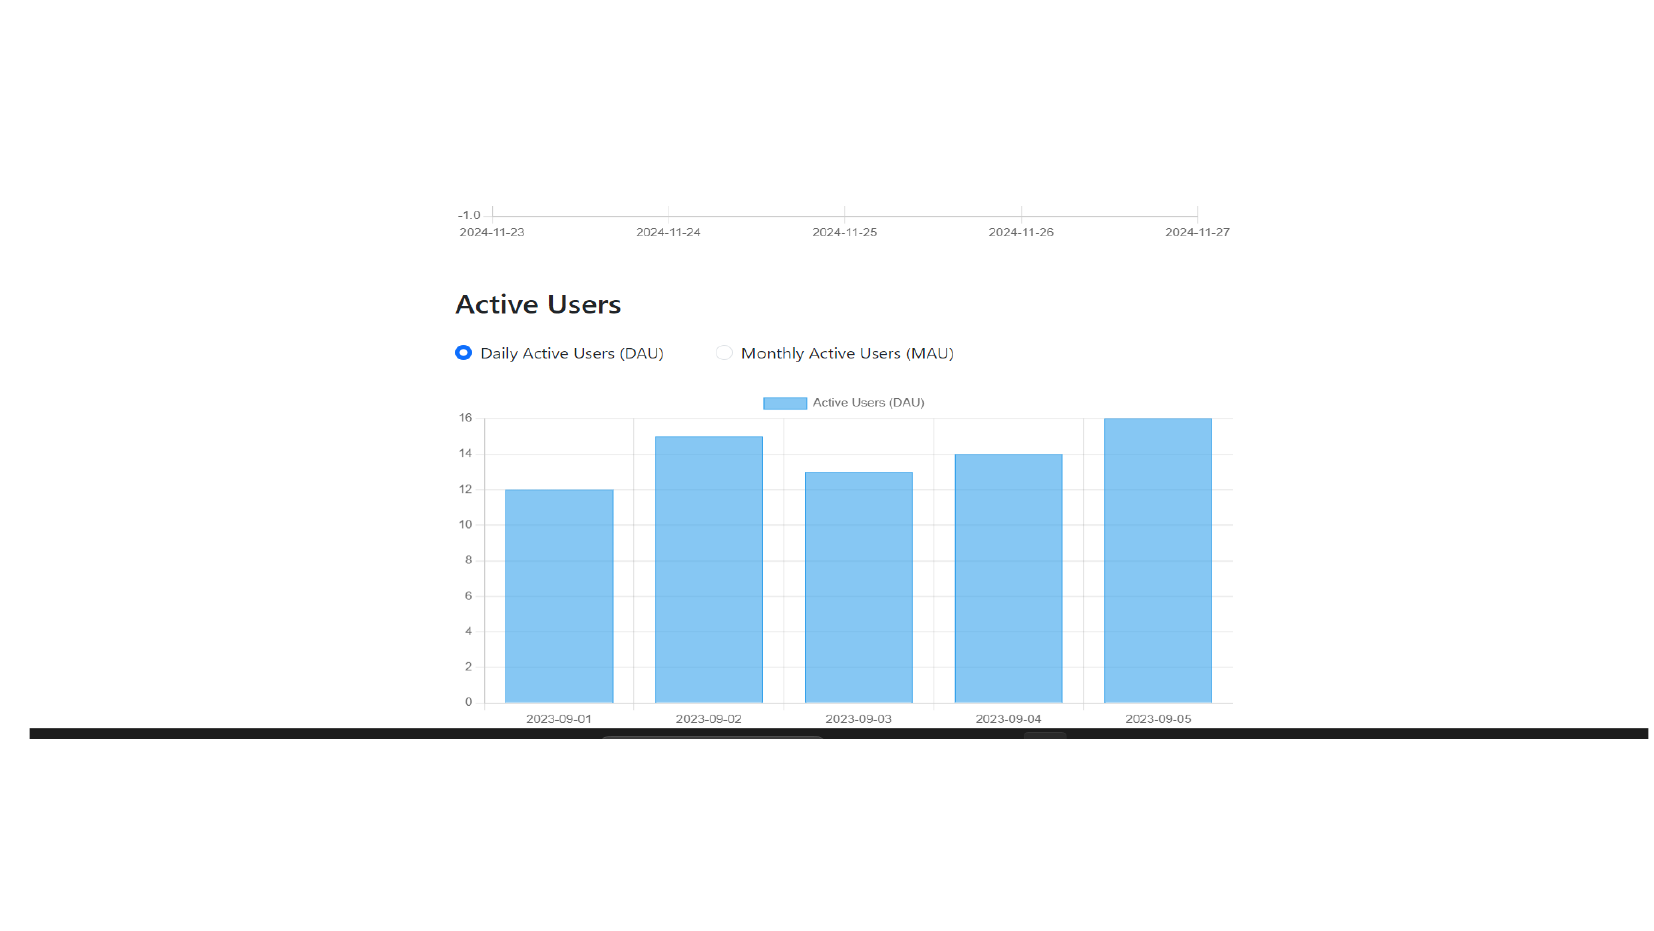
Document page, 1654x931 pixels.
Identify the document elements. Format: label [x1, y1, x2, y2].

picture [29, 206, 1649, 739]
